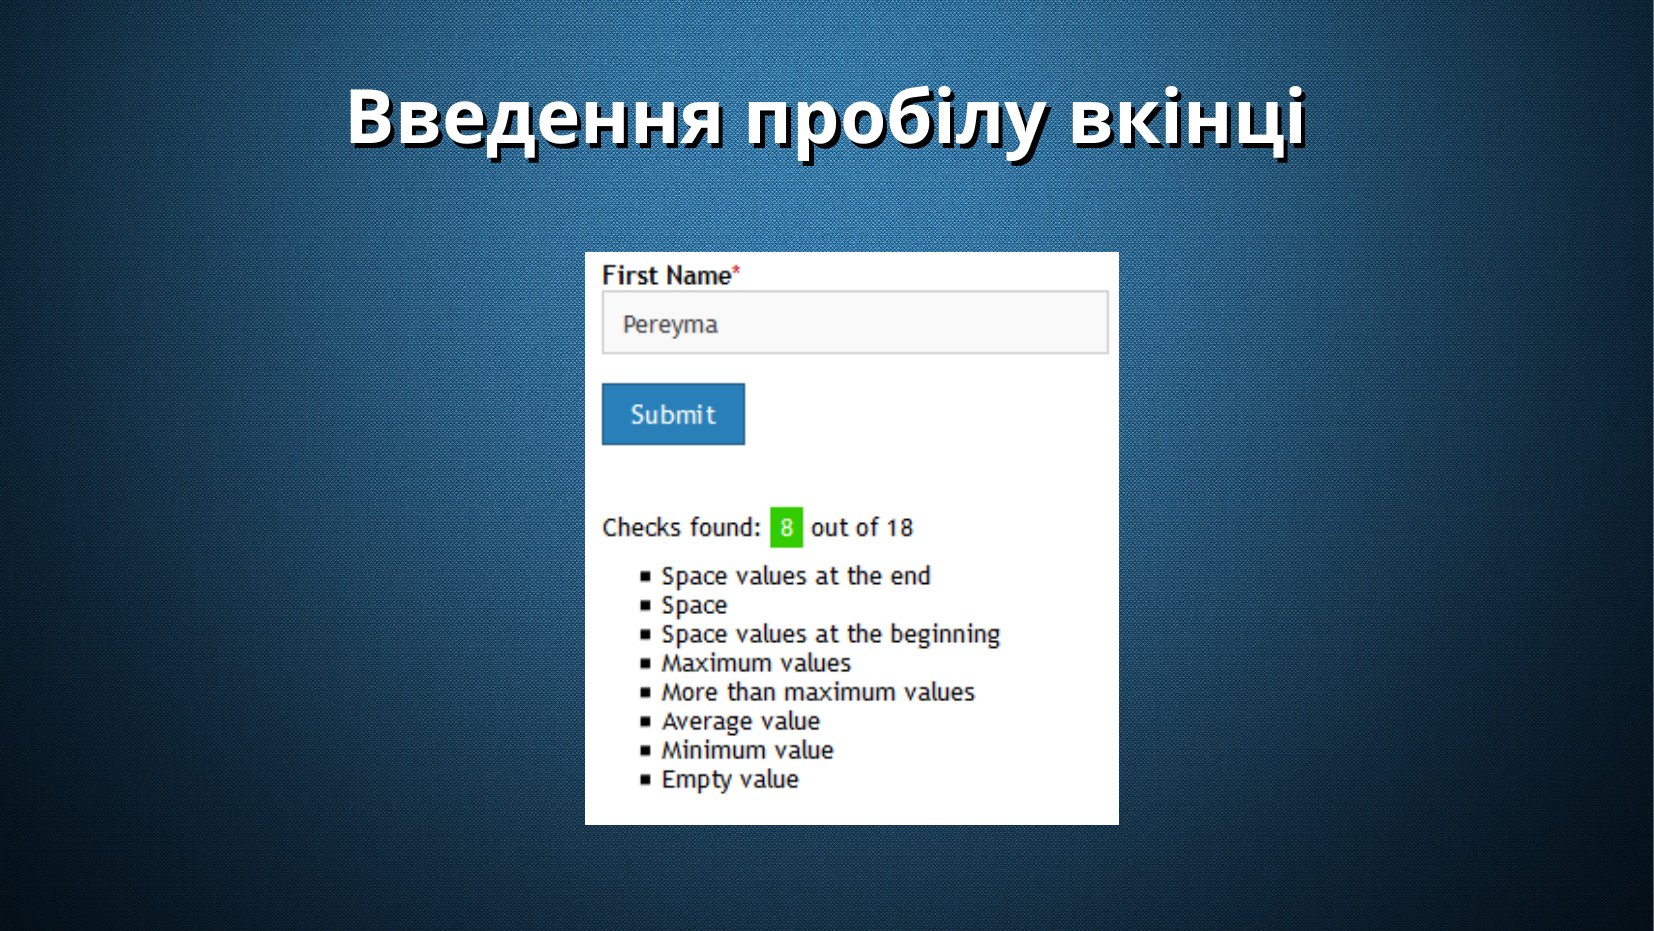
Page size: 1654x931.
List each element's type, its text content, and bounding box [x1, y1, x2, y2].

picture [0, 0, 1654, 931]
subtitle ы [82, 217, 1571, 758]
title Введення пробілу вкінці [82, 37, 1571, 193]
